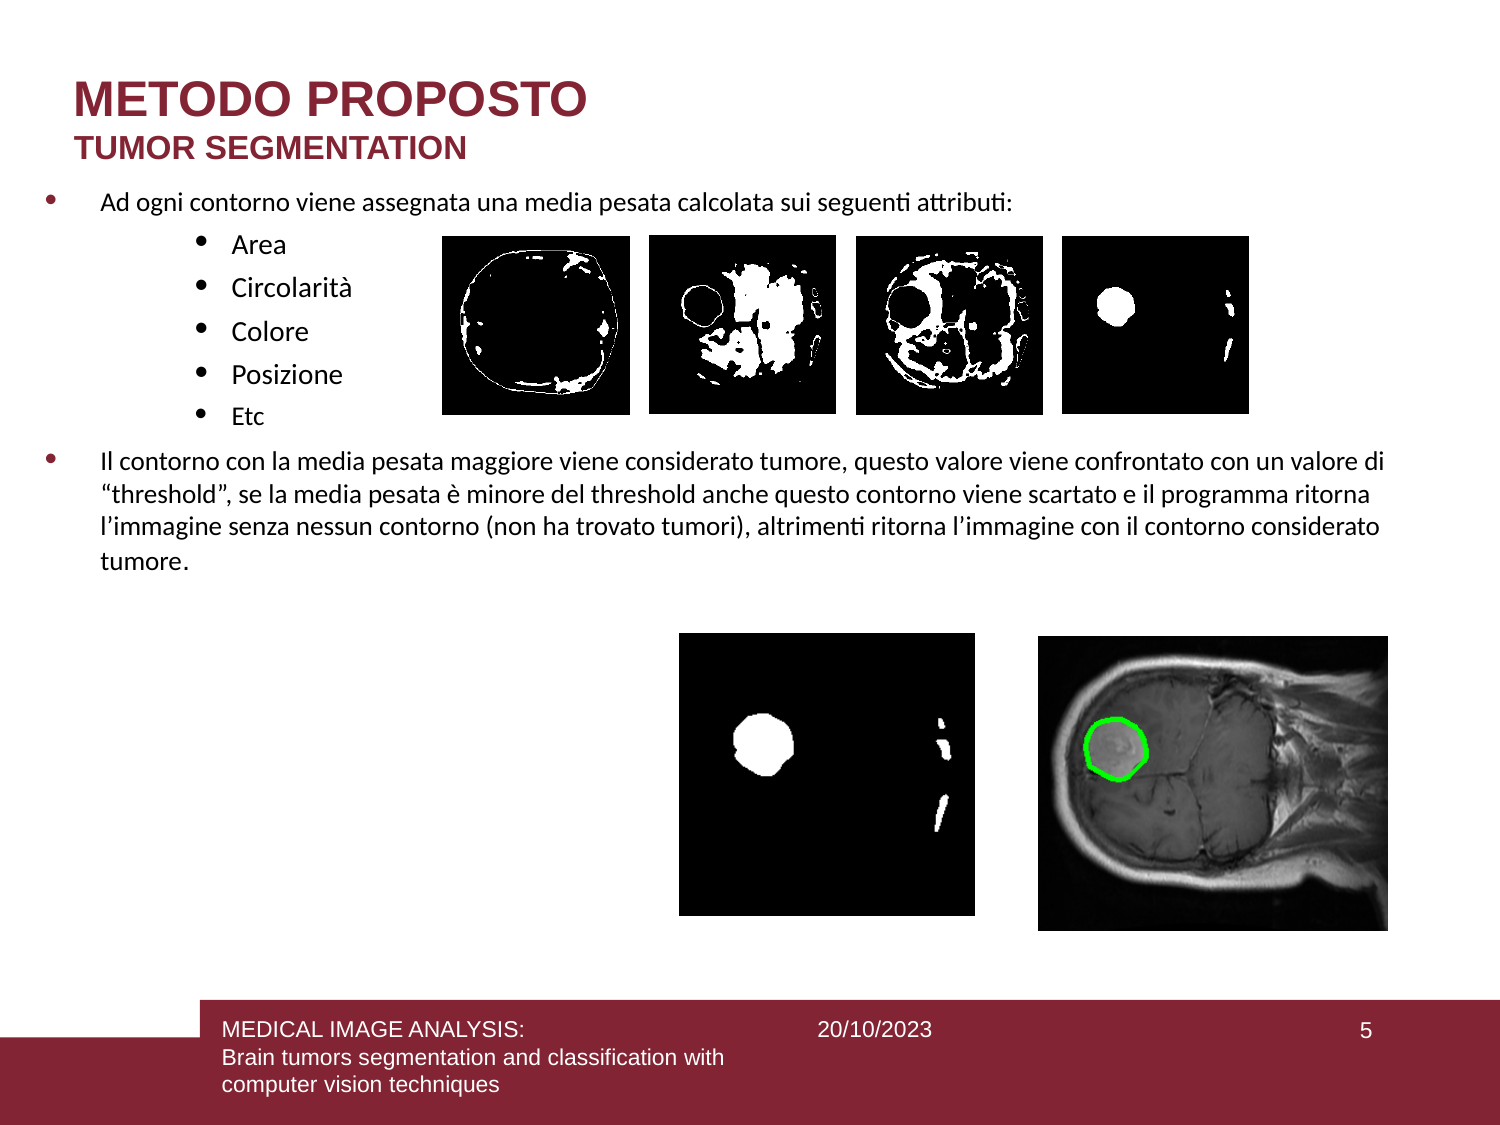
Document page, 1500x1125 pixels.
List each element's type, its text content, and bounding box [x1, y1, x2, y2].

slide_number <number> [1074, 1008, 1388, 1084]
text_box Ad ogni contorno viene assegnata una media pesata calcolata sui seguenti attributi: Area Circolarità Colore Posizione Etc Il contorno con la media pesata maggiore viene considerato tumore, questo valore viene confrontato con un valore di “threshold”, se la media pesata è minore del threshold anche questo contorno viene scartato e il programma ritorna l’immagine senza nessun contorno (non ha trovato tumori), altrimenti ritorna l’immagine con il contorno considerato tumore. [29, 177, 1477, 650]
picture [679, 633, 975, 916]
picture [649, 235, 836, 414]
picture [1038, 636, 1388, 931]
text_box 20/10/2023 [802, 1007, 1083, 1050]
picture [1062, 236, 1249, 414]
text_box MEDICAL IMAGE ANALYSIS: Brain tumors segmentation and classification with computer vision techniques [206, 1007, 798, 1105]
title METODO PROPOSTO TUMOR SEGMENTATION [59, 59, 1300, 142]
picture [856, 236, 1043, 415]
picture [442, 236, 630, 415]
